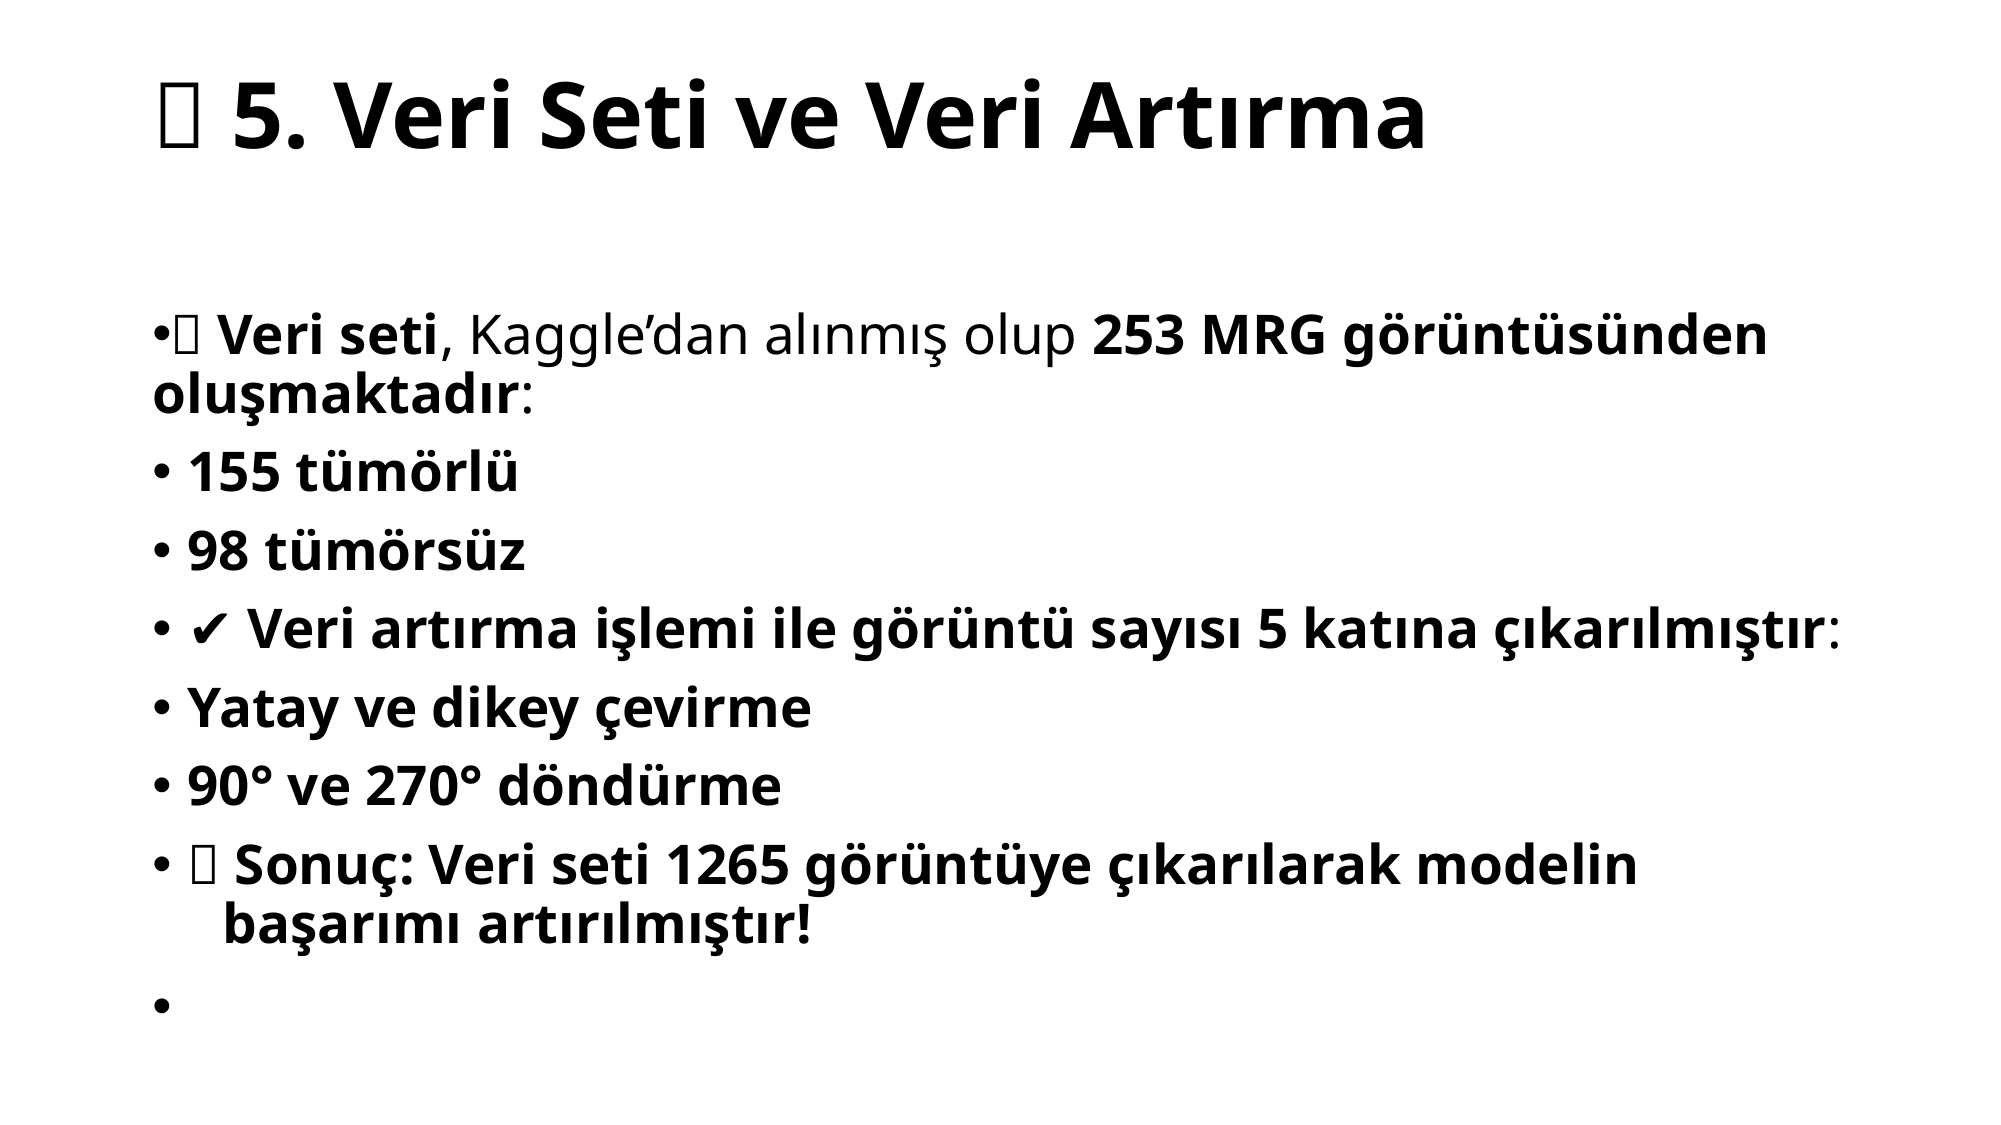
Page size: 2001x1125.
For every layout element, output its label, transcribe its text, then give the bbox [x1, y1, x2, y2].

list 📌 Veri seti, Kaggle’dan alınmış olup 253 MRG görüntüsünden oluşmaktadır: 155 tümörlü 98 tümörsüz ✔ Veri artırma işlemi ile görüntü sayısı 5 katına çıkarılmıştır: Yatay ve dikey çevirme 90° ve 270° döndürme 📌 Sonuç: Veri seti 1265 görüntüye çıkarılarak modelin başarımı artırılmıştır! [137, 299, 1863, 1014]
title 📌 5. Veri Seti ve Veri Artırma [137, 59, 1863, 278]
